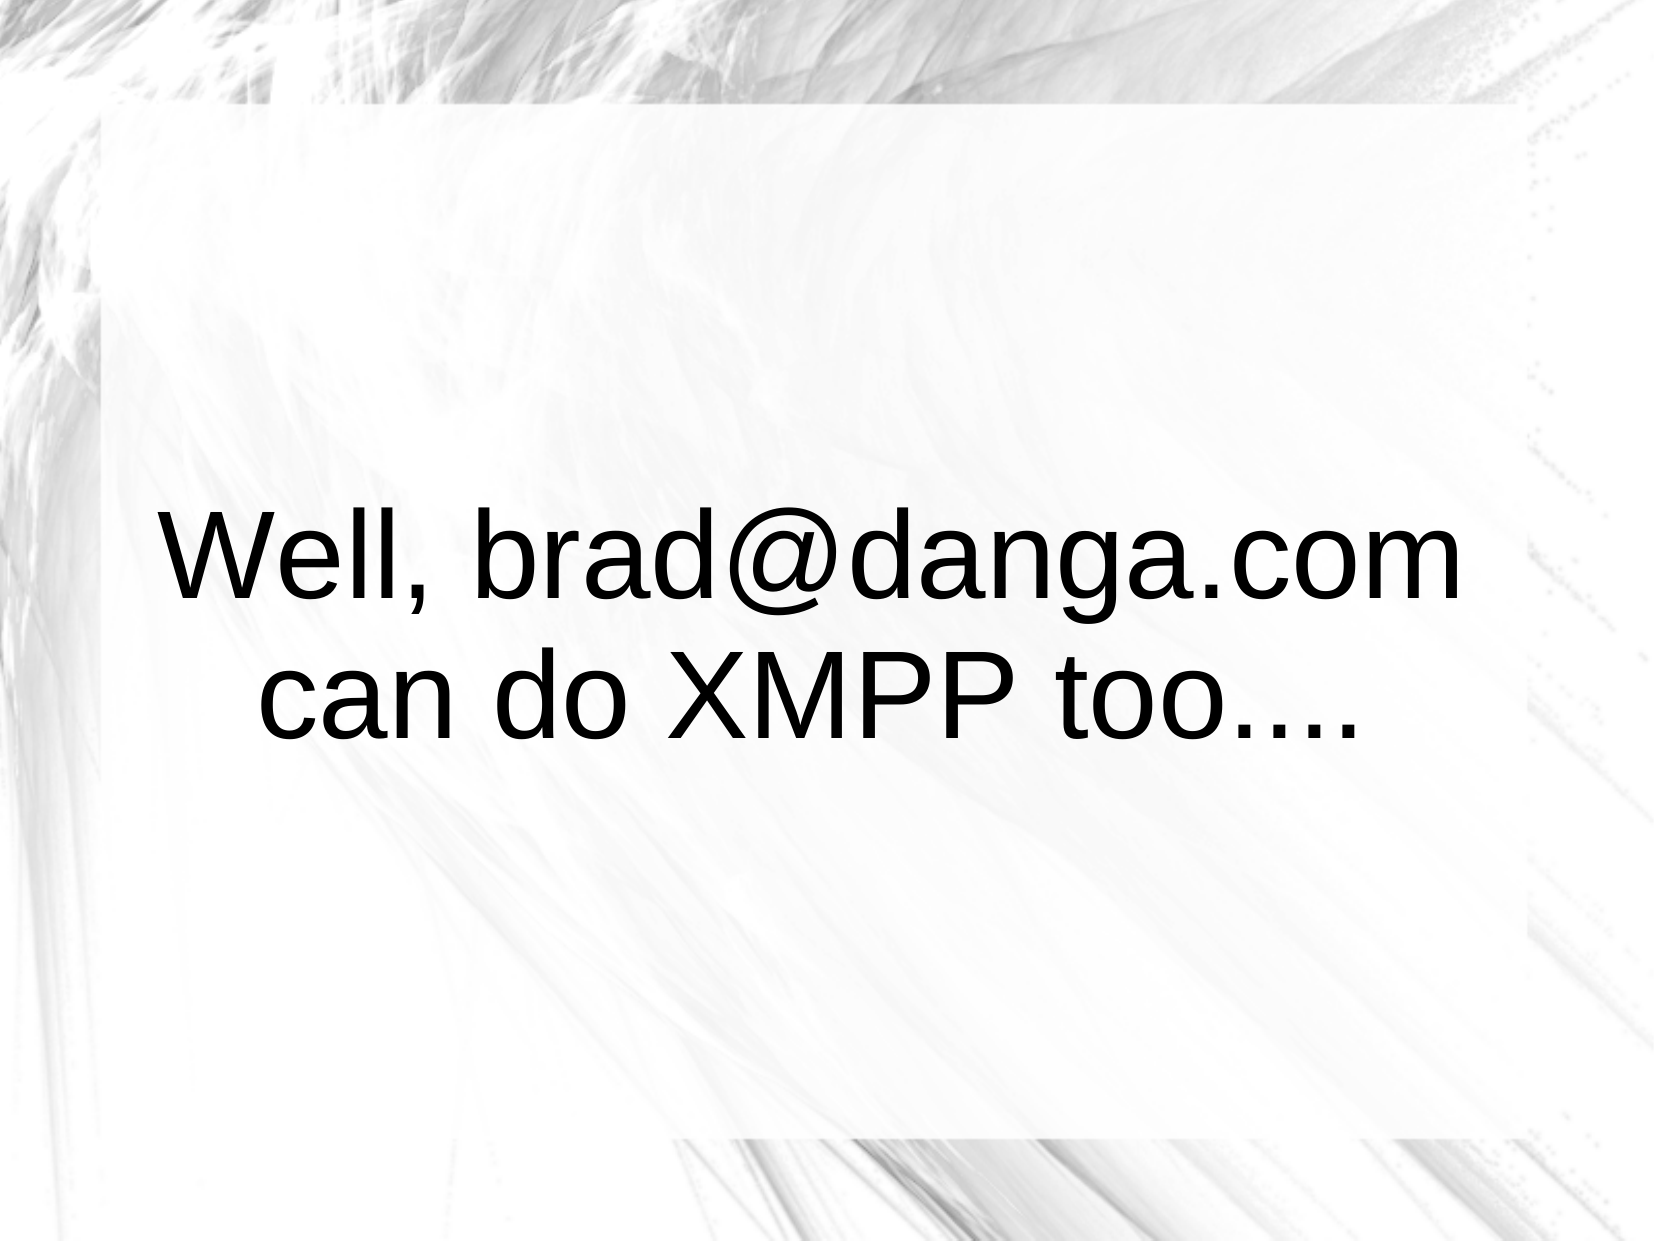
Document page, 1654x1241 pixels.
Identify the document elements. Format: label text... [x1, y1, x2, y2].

subtitle Well, brad@danga.com can do XMPP too.... [118, 112, 1506, 1139]
picture [0, 0, 1654, 1241]
